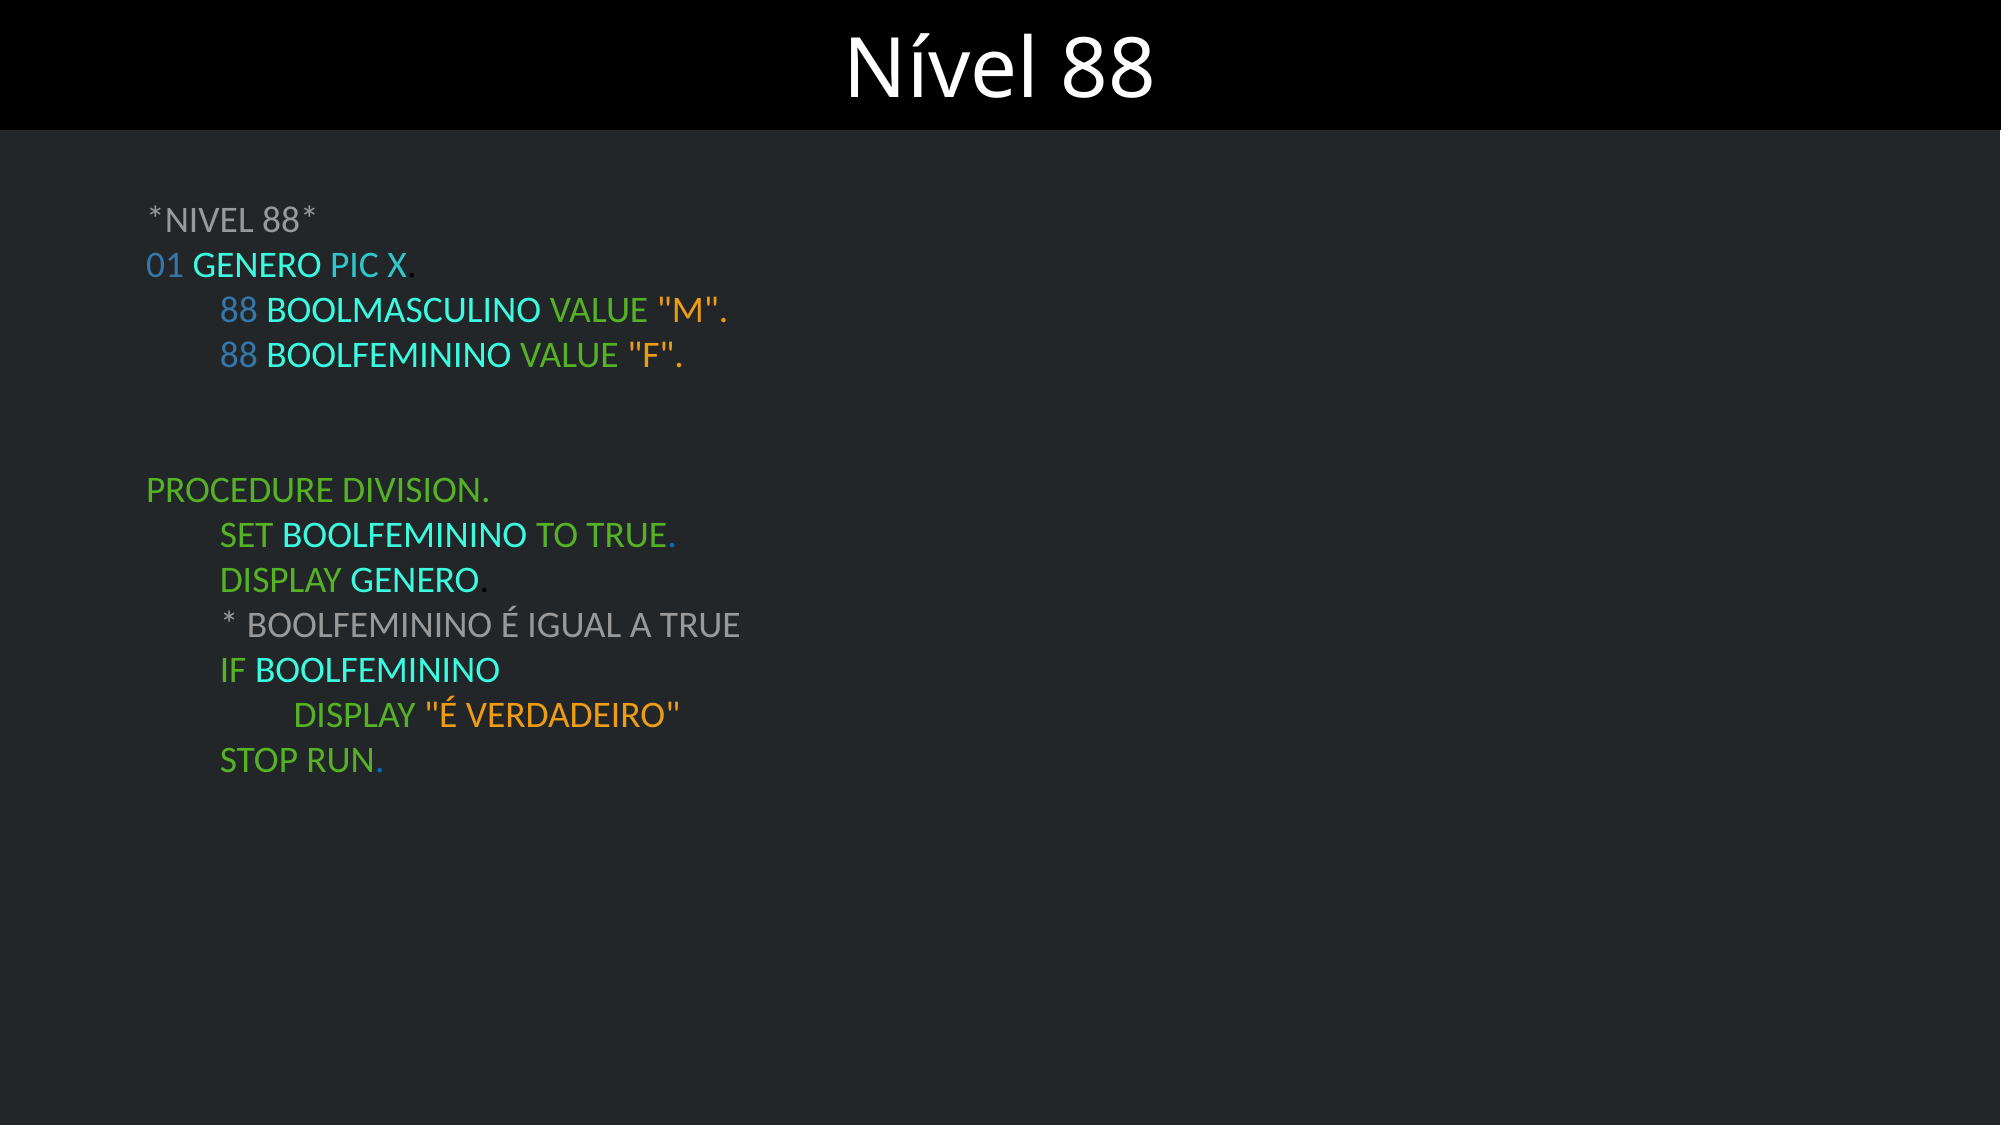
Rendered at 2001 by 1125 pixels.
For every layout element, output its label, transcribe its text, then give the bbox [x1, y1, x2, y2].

text_box Nível 88 [0, 0, 2001, 130]
text_box *NIVEL 88* 01 GENERO PIC X. 88 BOOLMASCULINO VALUE "M". 88 BOOLFEMININO VALUE "F". PROCEDURE DIVISION. SET BOOLFEMININO TO TRUE. DISPLAY GENERO. * BOOLFEMININO É IGUAL A TRUE IF BOOLFEMININO DISPLAY "É VERDADEIRO" STOP RUN. [131, 187, 2001, 788]
